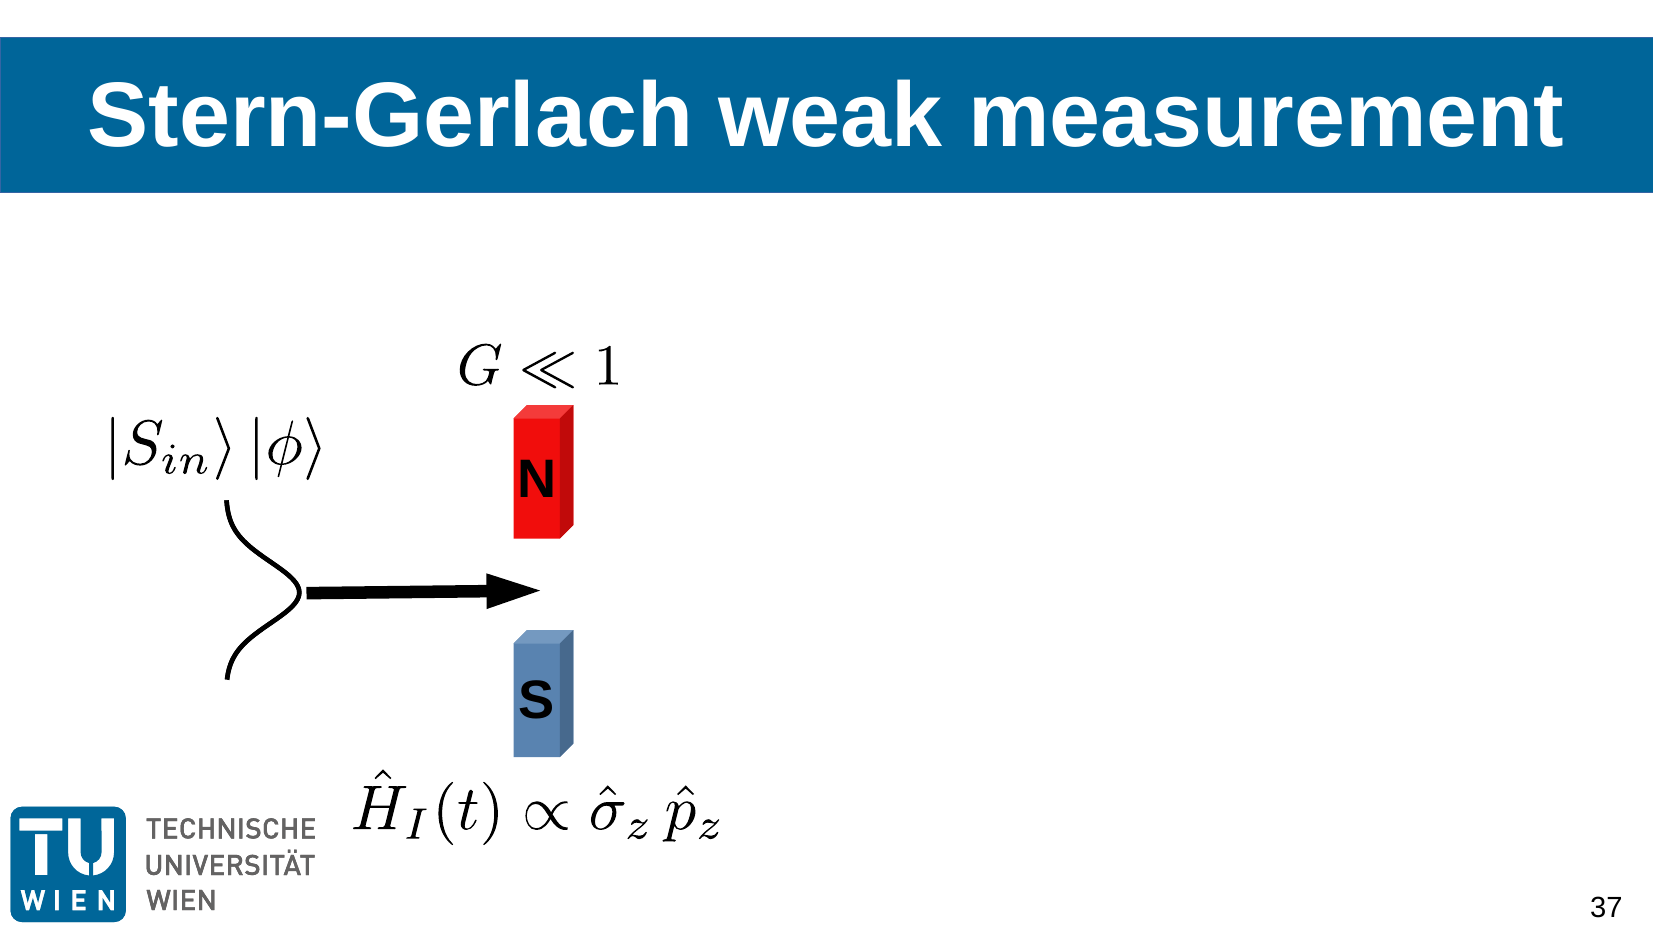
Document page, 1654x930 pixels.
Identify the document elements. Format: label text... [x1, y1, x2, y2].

picture [458, 338, 624, 399]
text_box 1 [513, 630, 572, 644]
picture [342, 759, 733, 865]
text_box Unpolarised neutron beam [513, 405, 572, 419]
text_box N [513, 419, 559, 539]
title Stern-Gerlach weak measurement [0, 37, 1653, 193]
picture [76, 412, 346, 692]
text_box S [513, 644, 559, 758]
